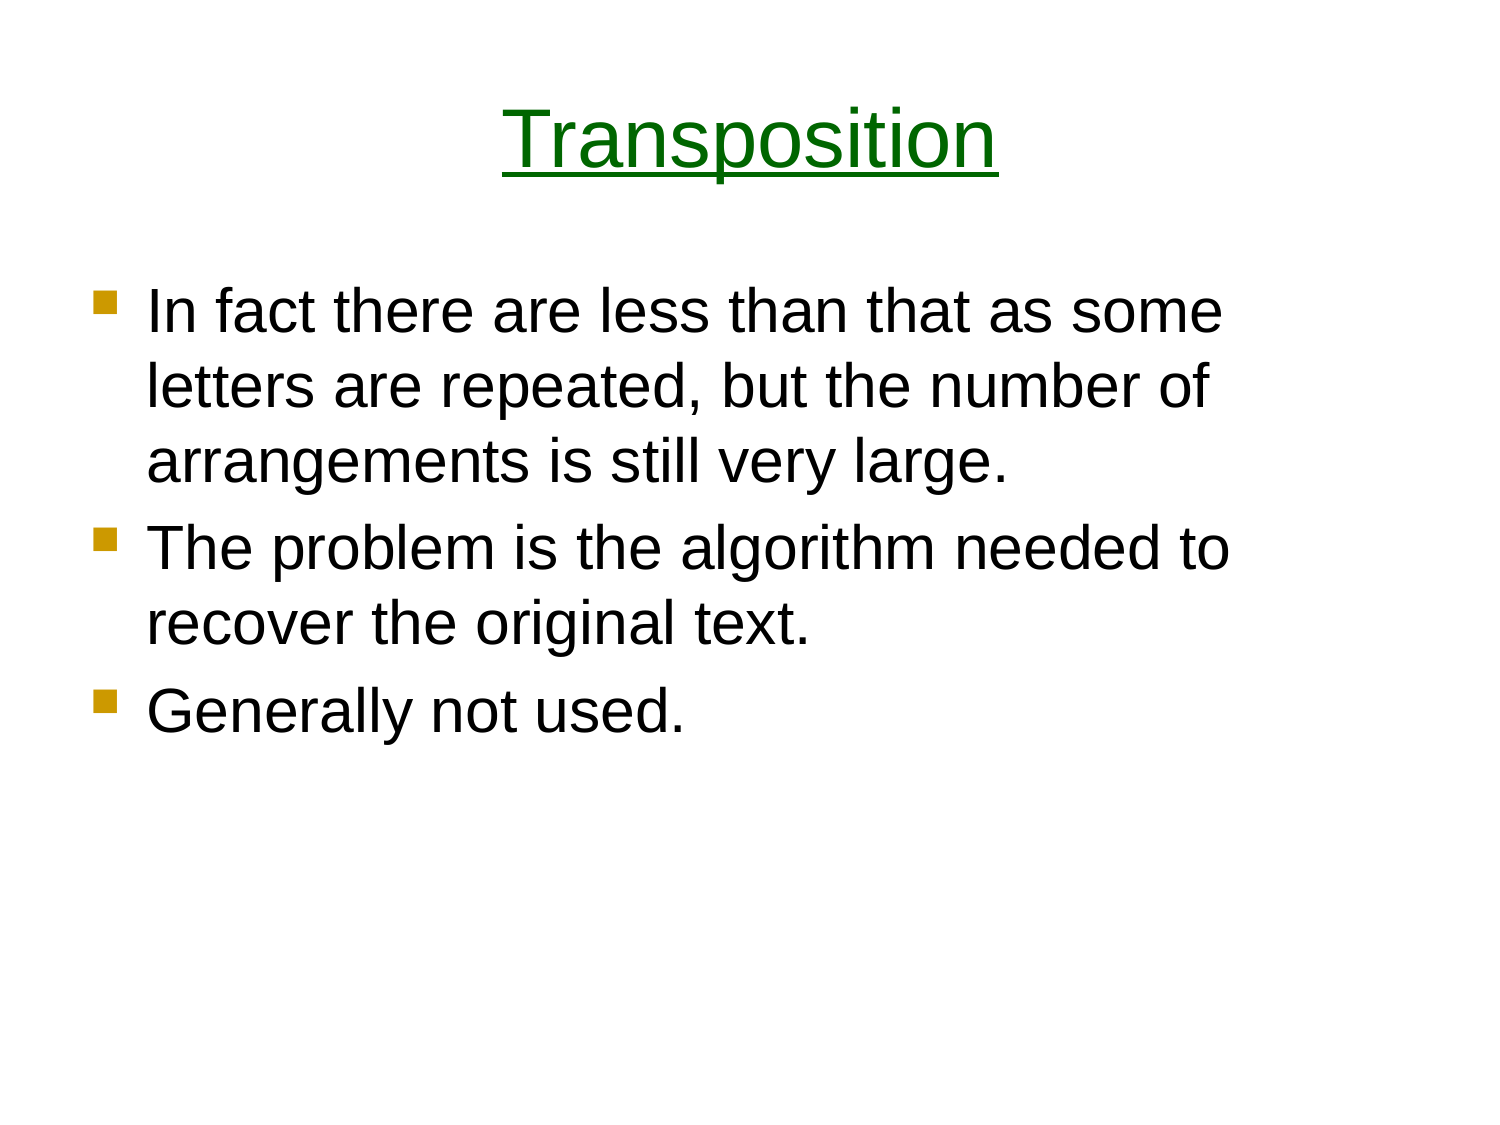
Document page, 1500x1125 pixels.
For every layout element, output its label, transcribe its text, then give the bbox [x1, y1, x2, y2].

title Transposition [75, 88, 1425, 190]
list In fact there are less than that as some letters are repeated, but the number of arrangements is still very large. The problem is the algorithm needed to recover the original text. Generally not used. [75, 262, 1425, 1006]
